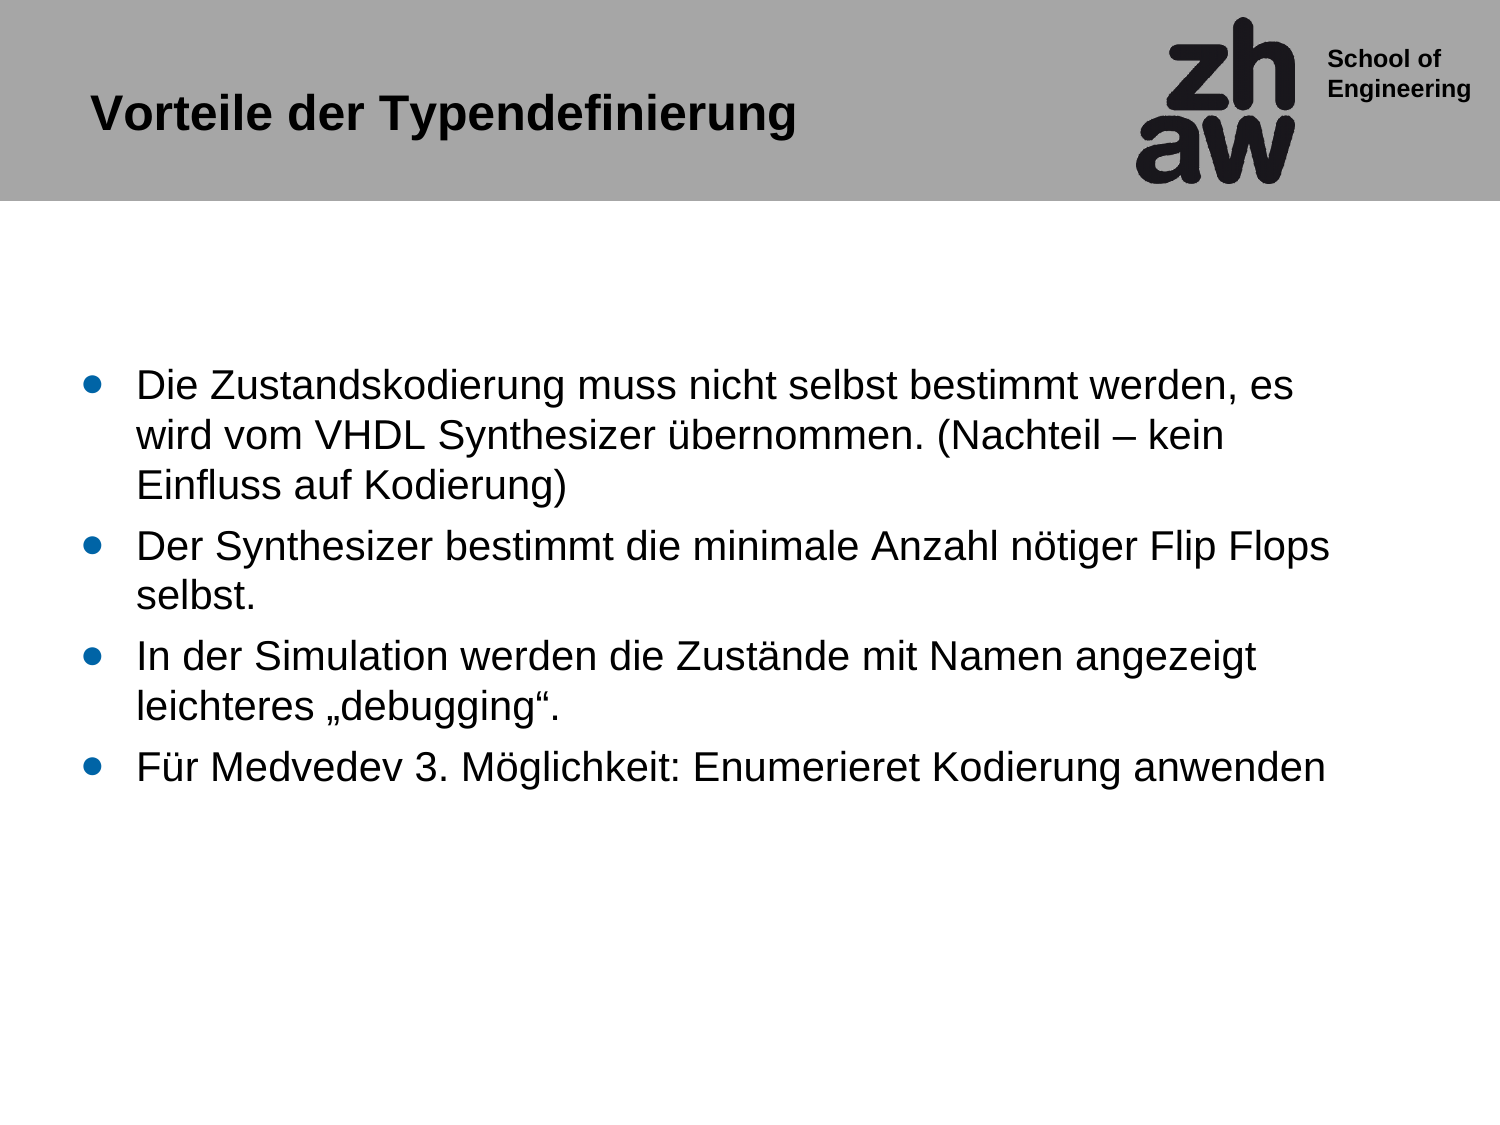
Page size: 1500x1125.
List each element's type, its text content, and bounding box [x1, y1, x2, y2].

picture [1136, 17, 1295, 184]
title Vorteile der Typendefinierung [74, 45, 1102, 176]
list Die Zustandskodierung muss nicht selbst bestimmt werden, es wird vom VHDL Synthesizer übernommen. (Nachteil – kein Einfluss auf Kodierung) Der Synthesizer bestimmt die minimale Anzahl nötiger Flip Flops selbst. In der Simulation werden die Zustände mit Namen angezeigt leichteres „debugging“. Für Medvedev 3. Möglichkeit: Enumerieret Kodierung anwenden [64, 350, 1358, 1059]
